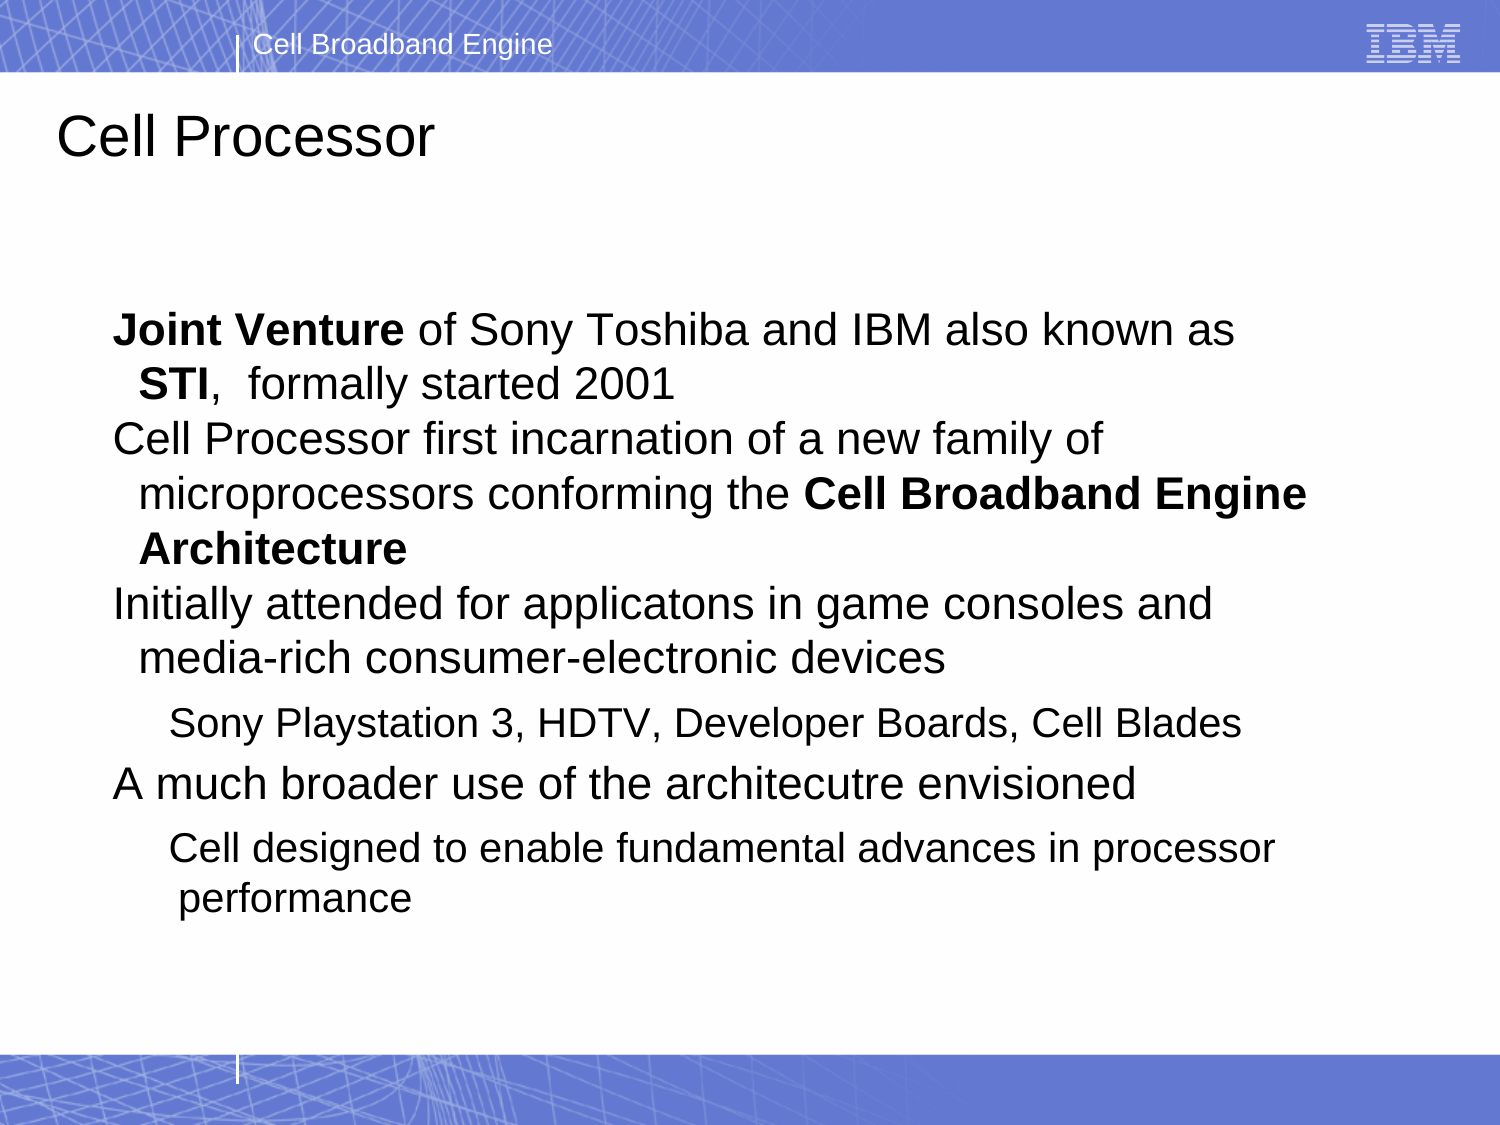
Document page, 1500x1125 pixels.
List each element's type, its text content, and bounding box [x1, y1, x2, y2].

title Cell Processor [56, 97, 1410, 179]
list Joint Venture of Sony Toshiba and IBM also known as STI, formally started 2001 Cell Processor first incarnation of a new family of microprocessors conforming the Cell Broadband Engine Architecture Initially attended for applicatons in game consoles and media-rich consumer-electronic devices Sony Playstation 3, HDTV, Developer Boards, Cell Blades A much broader use of the architecutre envisioned Cell designed to enable fundamental advances in processor performance [112, 299, 1318, 994]
picture [1366, 24, 1462, 63]
